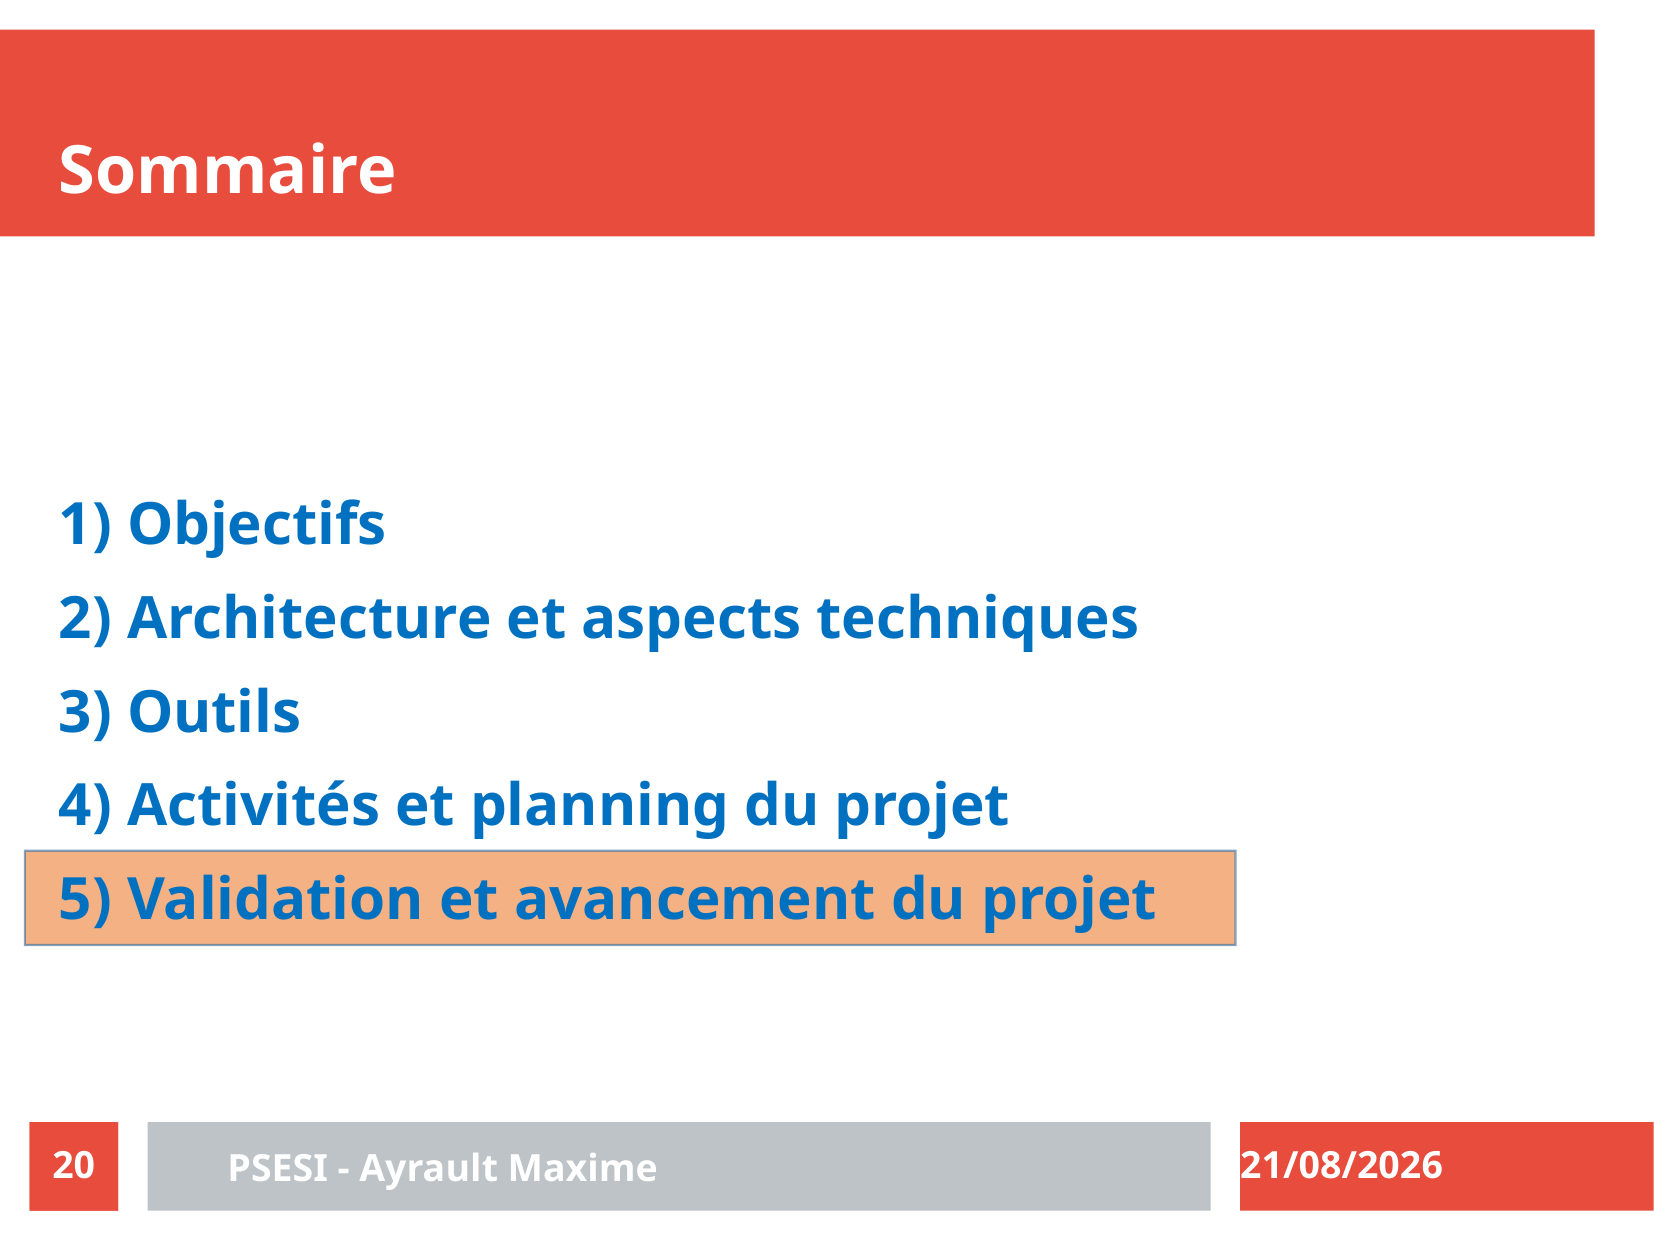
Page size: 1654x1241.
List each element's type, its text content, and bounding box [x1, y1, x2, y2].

text_box [25, 851, 59, 945]
title Sommaire [59, 59, 1595, 207]
list 1) Objectifs 2) Architecture et aspects techniques 3) Outils 4) Activités et planning du projet 5) Validation et avancement du projet [59, 324, 1565, 1093]
text_box 07/03/2017 [1240, 1122, 1625, 1211]
text_box <number> [29, 1122, 119, 1211]
text_box PSESI - Ayrault Maxime [177, 1122, 709, 1211]
